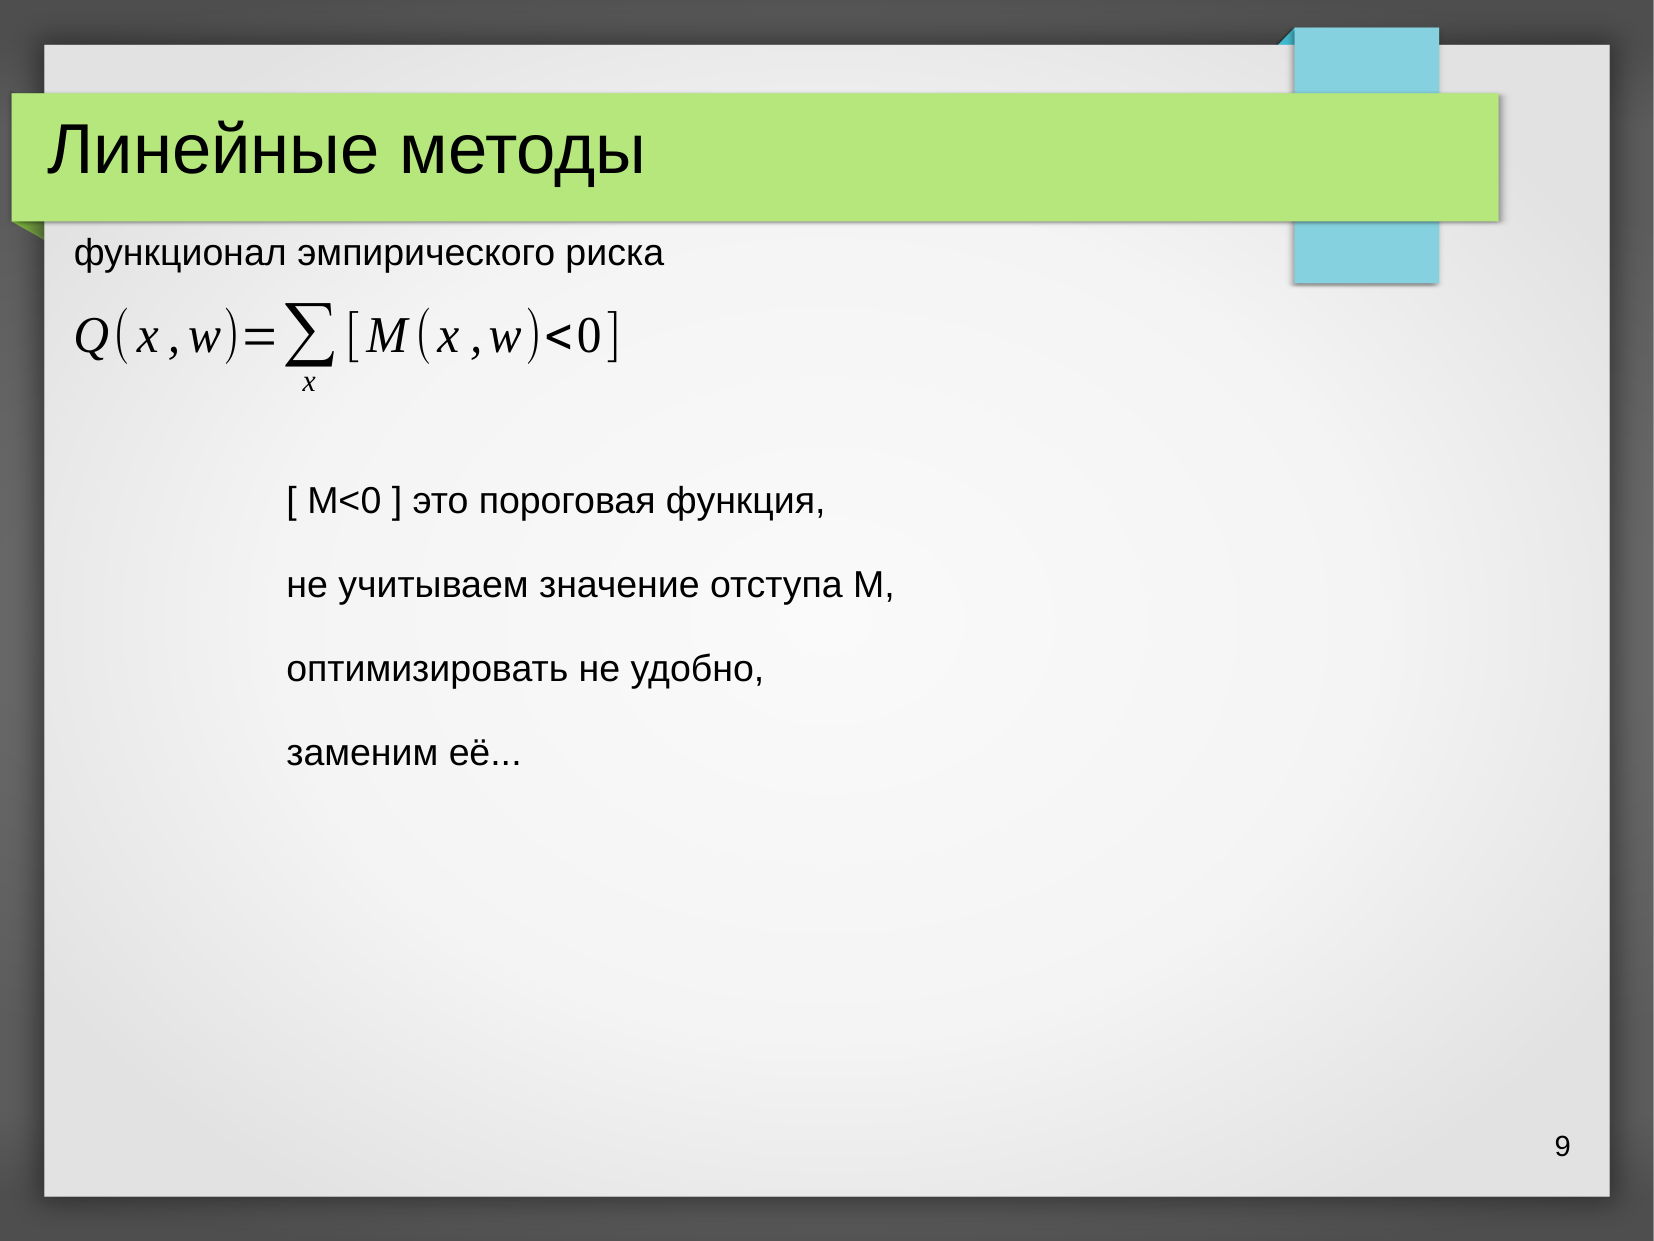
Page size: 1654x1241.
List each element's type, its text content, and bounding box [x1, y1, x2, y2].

text_box [ M<0 ] это пороговая функция, не учитываем значение отступа M, оптимизировать не удобно, заменим её... [271, 472, 1312, 922]
chart [67, 299, 626, 402]
text_box функционал эмпирического риска [59, 224, 697, 284]
picture [0, 0, 1654, 1241]
title Линейные методы [47, 109, 1501, 189]
